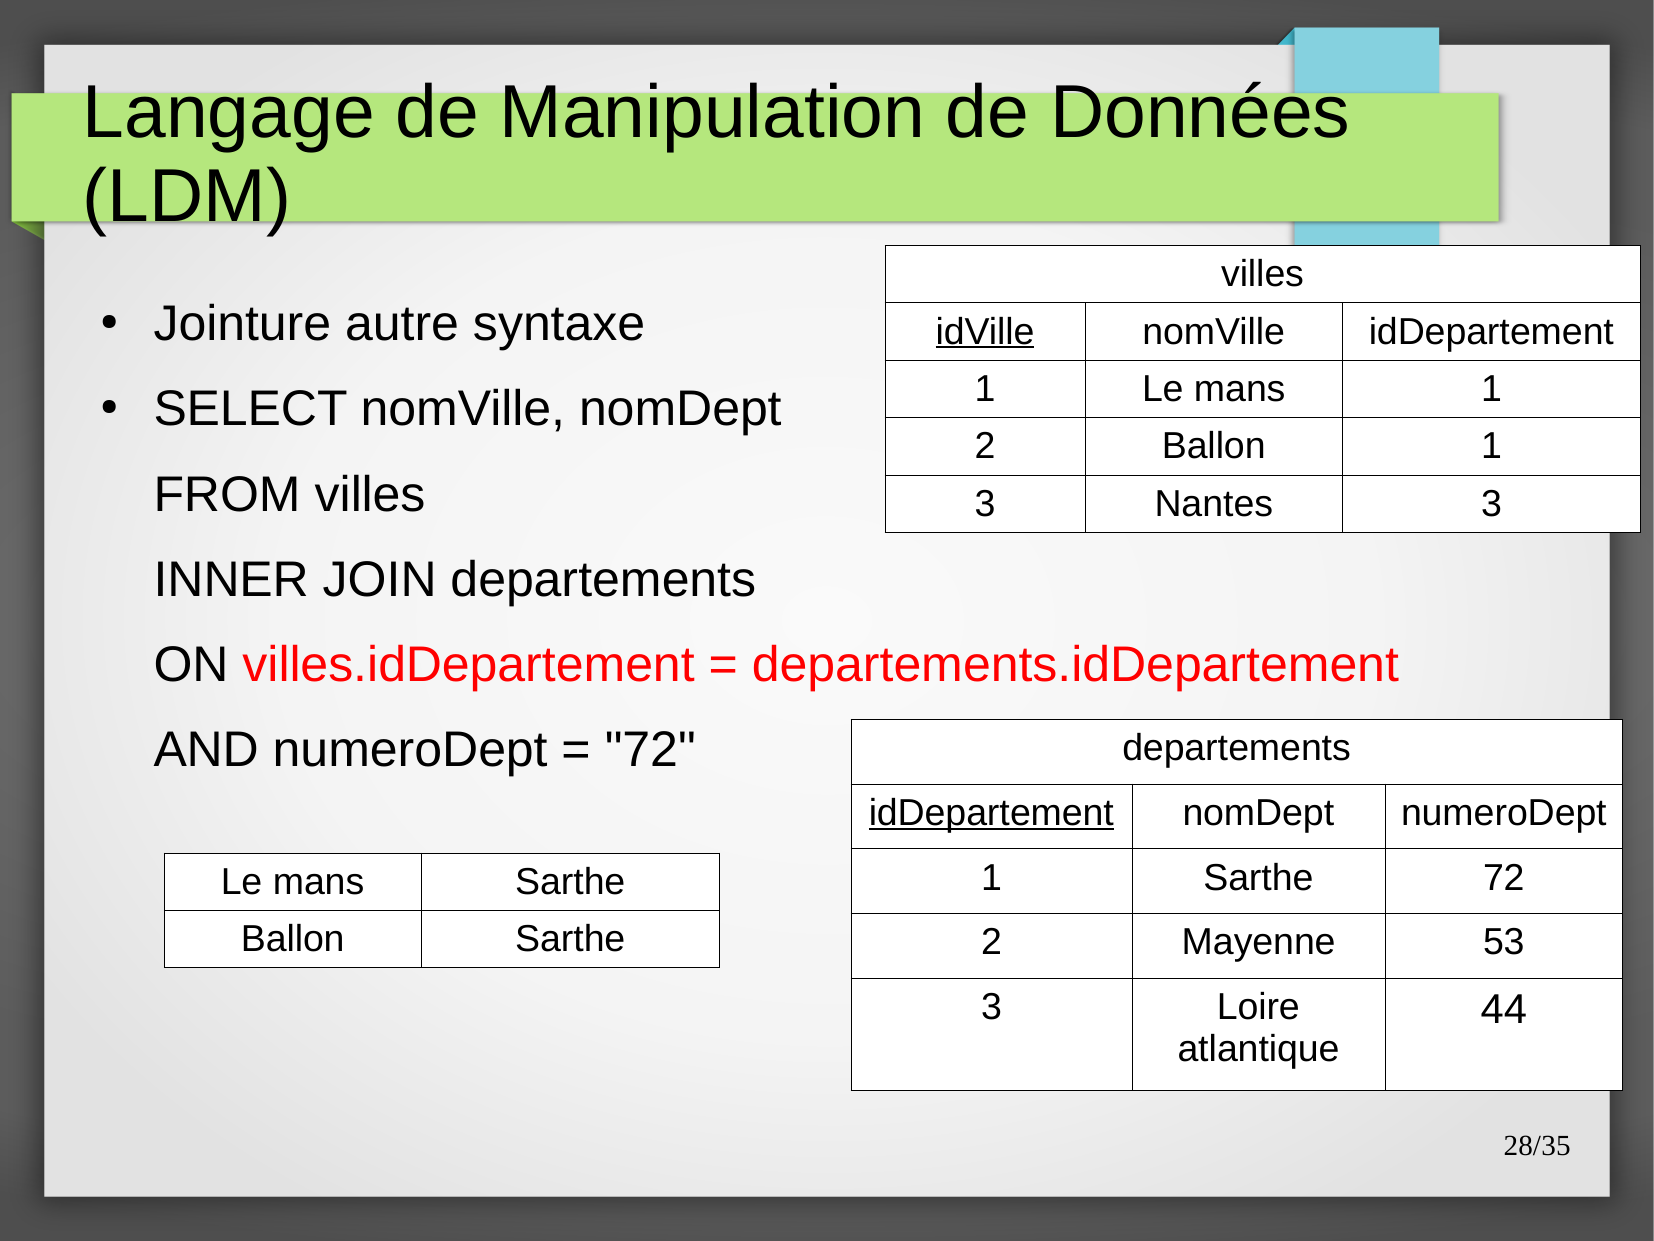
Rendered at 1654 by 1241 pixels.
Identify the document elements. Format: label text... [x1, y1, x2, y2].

table_cell 1 [852, 849, 1132, 913]
table_cell nomDept [1133, 785, 1385, 848]
table_cell Ballon [1086, 418, 1342, 475]
title Langage de Manipulation de Données (LDM) [82, 49, 1571, 257]
list Jointure autre syntaxe SELECT nomVille, nomDept FROM villes INNER JOIN departements ON villes.idDepartement = departements.idDepartement AND numeroDept = "72" [82, 295, 1571, 1015]
table_cell idDepartement [1343, 303, 1640, 360]
table_header Sarthe [422, 854, 719, 910]
table_cell 3 [852, 979, 1132, 1090]
table_cell Mayenne [1133, 914, 1385, 978]
table_header villes [886, 246, 1640, 302]
table_cell Le mans [1086, 361, 1342, 417]
table_cell 1 [886, 361, 1085, 417]
table_cell 1 [1343, 361, 1640, 417]
table_cell Loire atlantique [1133, 979, 1385, 1090]
table_cell 2 [886, 418, 1085, 475]
table_cell Sarthe [1133, 849, 1385, 913]
table_cell Ballon [165, 911, 421, 967]
table_header Le mans [165, 854, 421, 910]
table_cell idDepartement [852, 785, 1132, 848]
table_cell 44 [1386, 979, 1622, 1090]
table_header departements [852, 720, 1622, 784]
table_cell 53 [1386, 914, 1622, 978]
table_cell nomVille [1086, 303, 1342, 360]
table_cell Sarthe [422, 911, 719, 967]
table_cell idVille [886, 303, 1085, 360]
table_cell 2 [852, 914, 1132, 978]
picture [0, 0, 1654, 1241]
table_cell 3 [886, 476, 1085, 532]
table_cell Nantes [1086, 476, 1342, 532]
table_cell 1 [1343, 418, 1640, 475]
table_cell 72 [1386, 849, 1622, 913]
table_cell numeroDept [1386, 785, 1622, 848]
table_cell 3 [1343, 476, 1640, 532]
